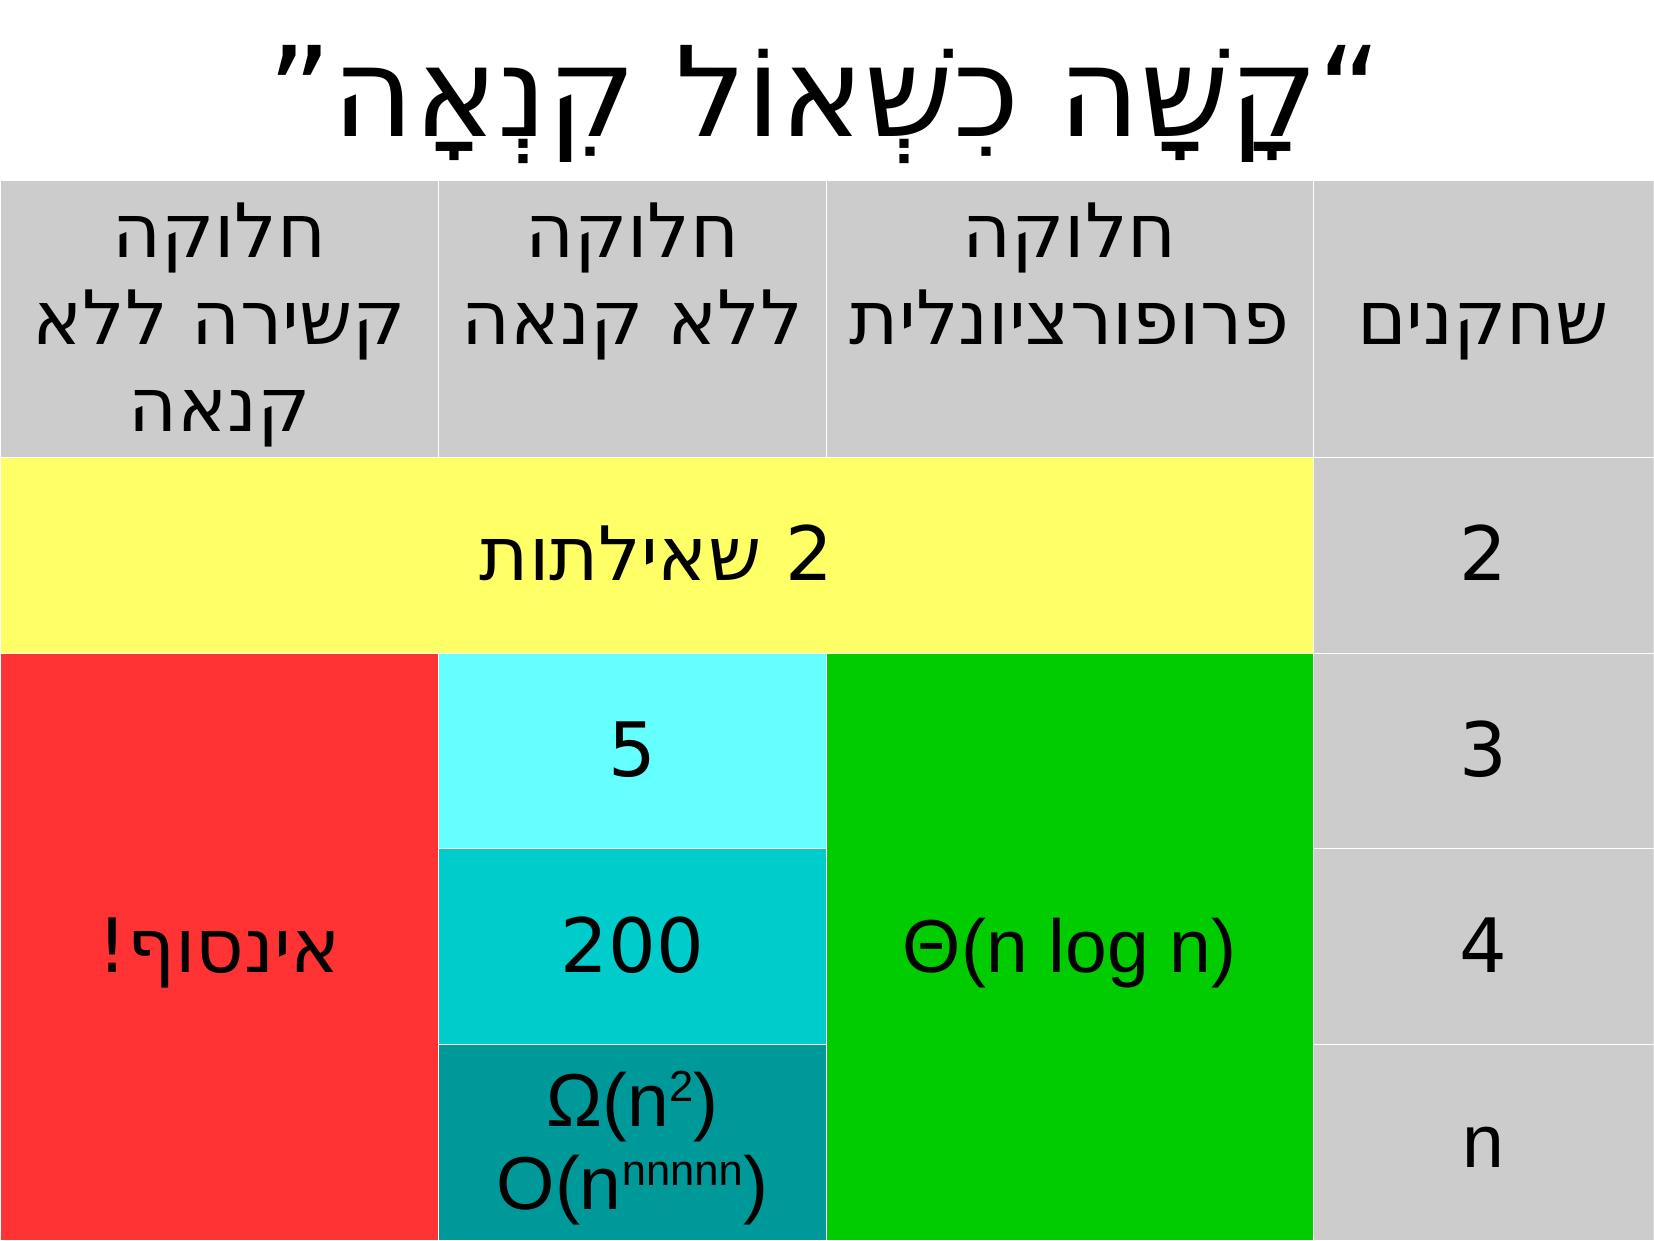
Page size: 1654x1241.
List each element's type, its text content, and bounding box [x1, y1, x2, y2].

title “קָשָׁה כִשְׁאוֹל קִנְאָה” [30, 7, 1654, 166]
table_header חלוקה קשירה ללא קנאה [1, 181, 438, 457]
table_header שחקנים [1314, 181, 1654, 457]
table_cell Θ(n log n) [827, 654, 1313, 1240]
table_cell 2 [1314, 458, 1654, 653]
table_cell Ω(n2) O(nnnnnn) [439, 1045, 826, 1240]
table_header חלוקה ללא קנאה [439, 181, 826, 457]
table_cell n [1314, 1045, 1654, 1240]
table_cell 3 [1314, 654, 1654, 848]
table_cell 4 [1314, 849, 1654, 1044]
table_cell אינסוף! [1, 654, 438, 1240]
table_cell 5 [439, 654, 826, 848]
table_cell 200 [439, 849, 826, 1044]
table_cell 2 שאילתות [1, 458, 1313, 653]
table_header חלוקה פרופורציונלית [827, 181, 1313, 457]
